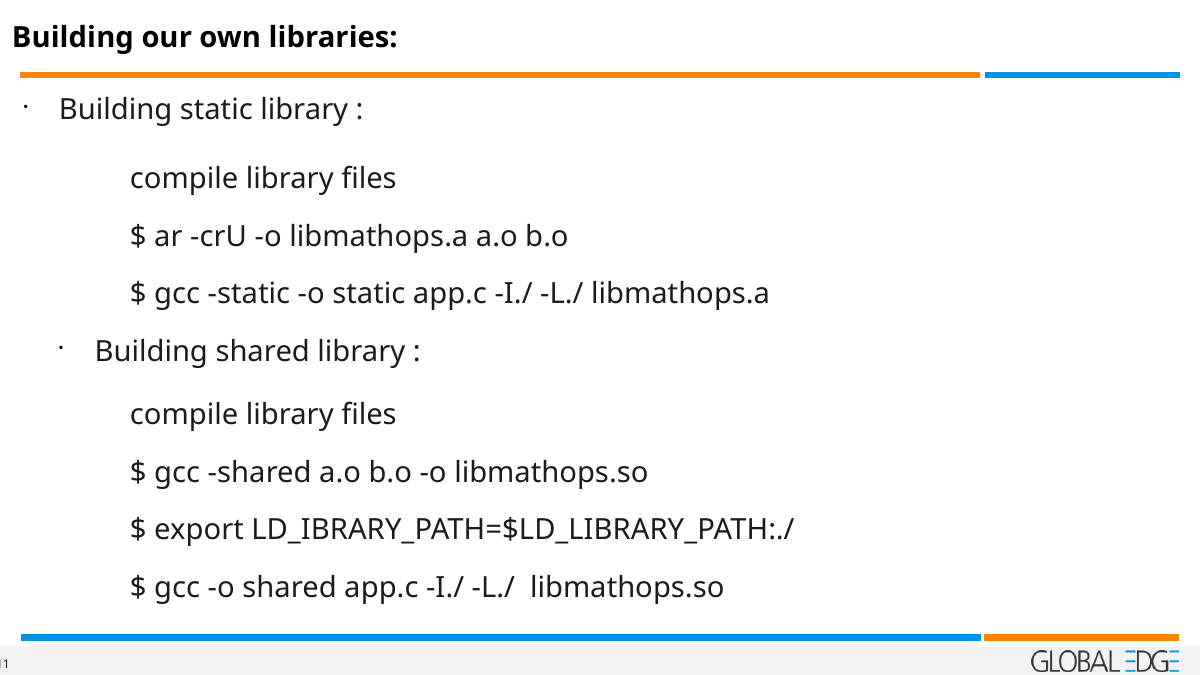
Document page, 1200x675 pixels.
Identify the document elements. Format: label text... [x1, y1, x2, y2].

picture [1031, 650, 1179, 672]
title Building our own libraries: [11, 9, 1088, 63]
list Building static library : compile library files $ ar -crU -o libmathops.a a.o b.o $ gcc -static -o static app.c -I./ -L./ libmathops.a Building shared library : compile library files $ gcc -shared a.o b.o -o libmathops.so $ export LD_IBRARY_PATH=$LD_LIBRARY_PATH:./ $ gcc -o shared app.c -I./ -L./ libmathops.so [23, 88, 1141, 615]
